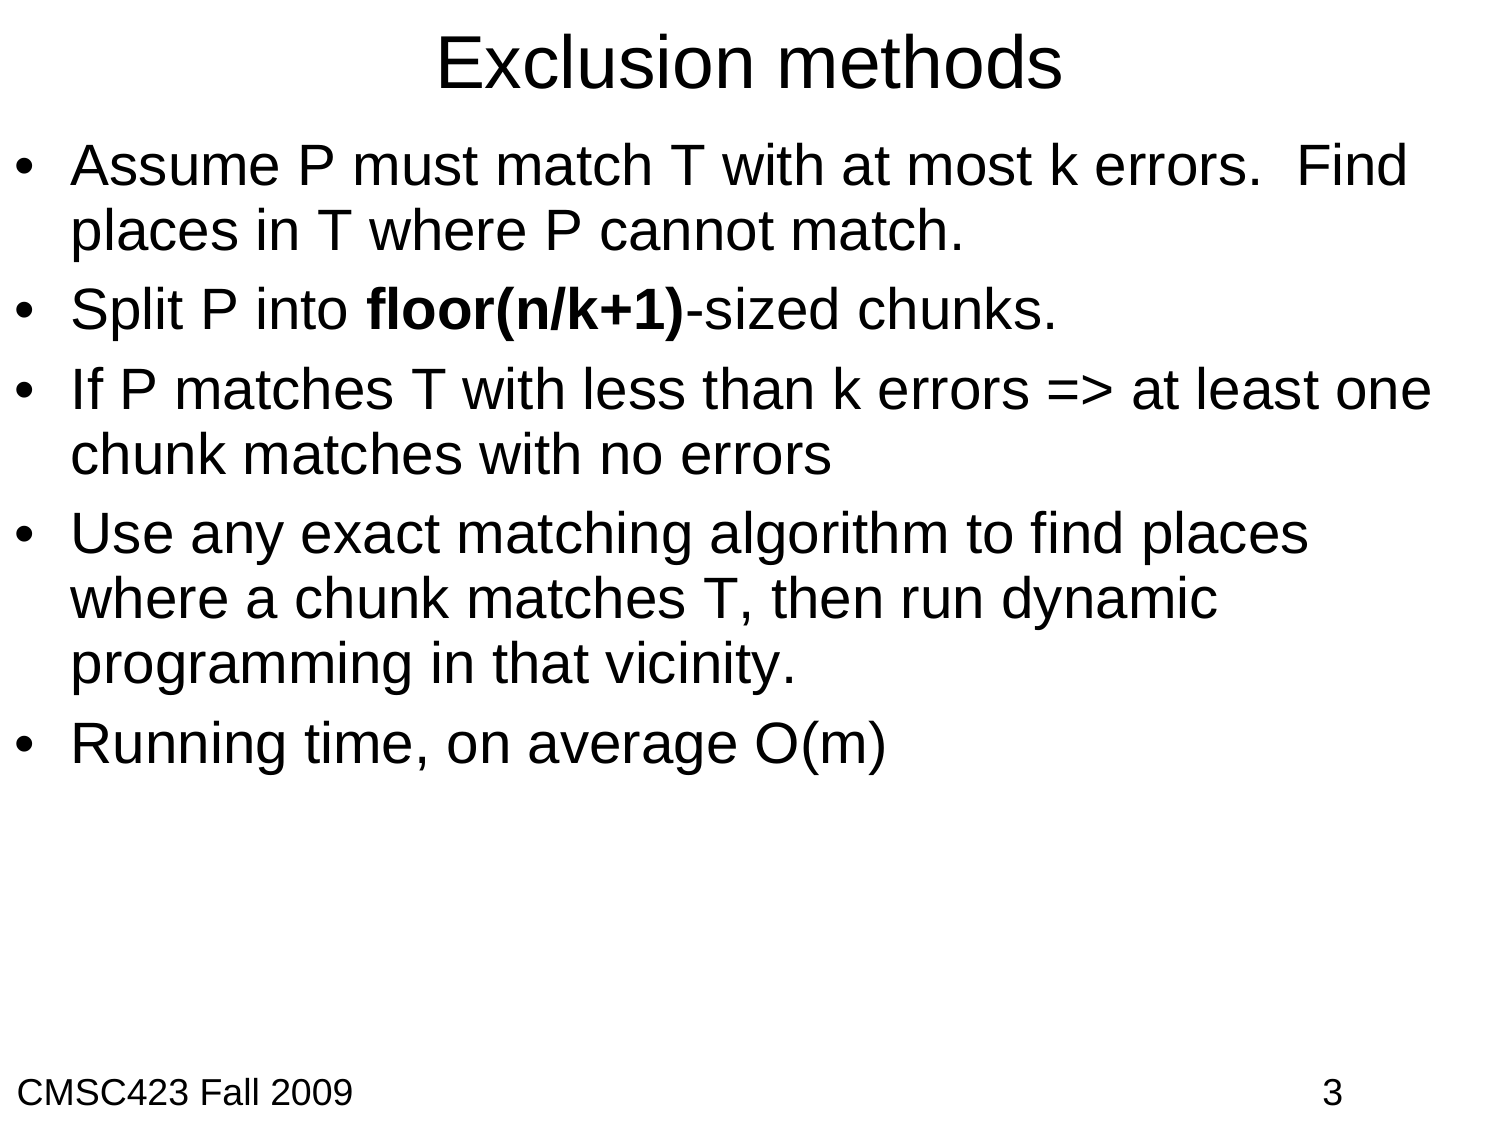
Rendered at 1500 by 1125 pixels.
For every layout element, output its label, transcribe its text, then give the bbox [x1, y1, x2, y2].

list Assume P must match T with at most k errors. Find places in T where P cannot match. Split P into floor(n/k+1)-sized chunks. If P matches T with less than k errors => at least one chunk matches with no errors Use any exact matching algorithm to find places where a chunk matches T, then run dynamic programming in that vicinity. Running time, on average O(m) [0, 124, 1500, 1125]
title Exclusion methods [0, 12, 1500, 113]
